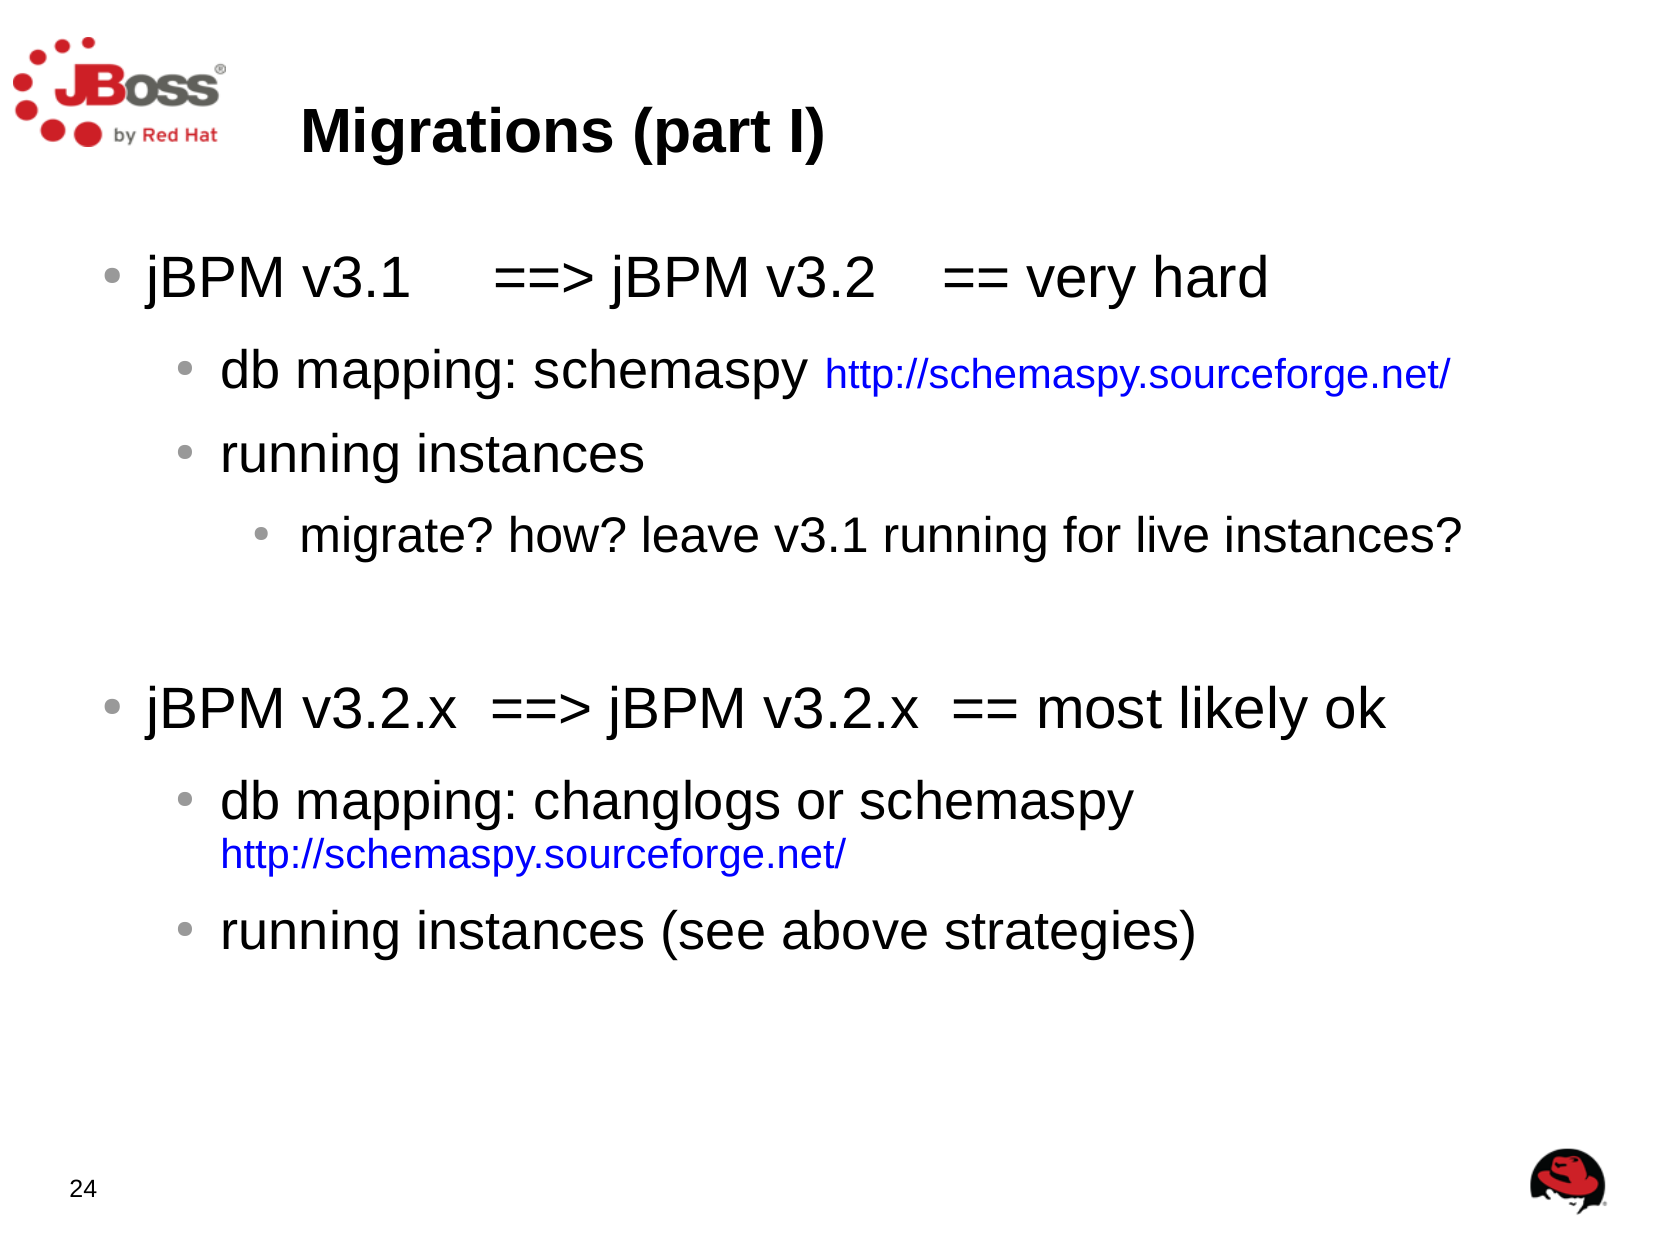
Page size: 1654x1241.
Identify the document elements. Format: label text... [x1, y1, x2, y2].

picture [13, 37, 226, 147]
title Migrations (part I) [300, 45, 1571, 218]
picture [1529, 1146, 1613, 1224]
list jBPM v3.1 ==> jBPM v3.2 == very hard db mapping: schemaspy http://schemaspy.sourceforge.net/ running instances migrate? how? leave v3.1 running for live instances? jBPM v3.2.x ==> jBPM v3.2.x == most likely ok db mapping: changlogs or schemaspy http://schemaspy.sourceforge.net/ running instances (see above strategies) [86, 244, 1576, 1024]
